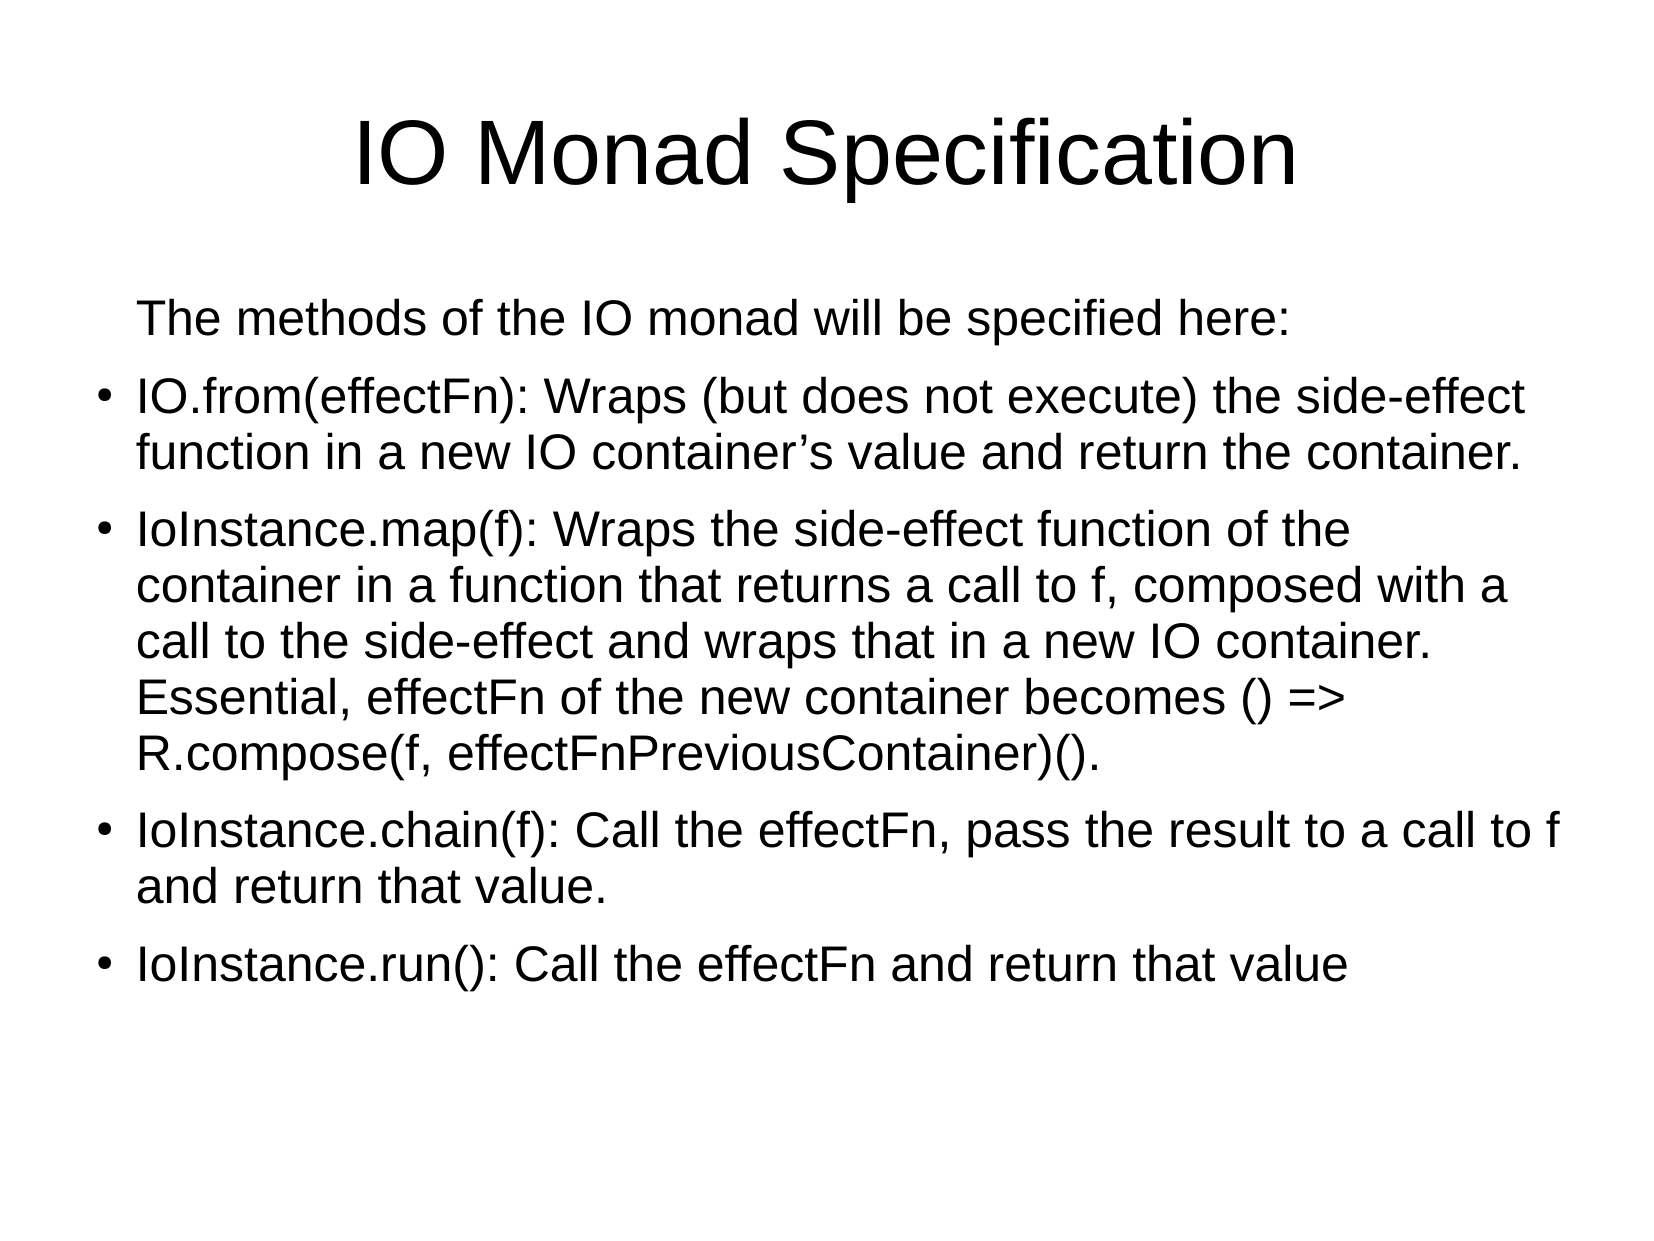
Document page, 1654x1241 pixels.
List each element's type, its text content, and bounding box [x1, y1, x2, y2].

list The methods of the IO monad will be specified here: IO.from(effectFn): Wraps (but does not execute) the side-effect function in a new IO container’s value and return the container. IoInstance.map(f): Wraps the side-effect function of the container in a function that returns a call to f, composed with a call to the side-effect and wraps that in a new IO container. Essential, effectFn of the new container becomes () => R.compose(f, effectFnPreviousContainer)(). IoInstance.chain(f): Call the effectFn, pass the result to a call to f and return that value. IoInstance.run(): Call the effectFn and return that value [82, 290, 1571, 1010]
title IO Monad Specification [82, 49, 1571, 257]
